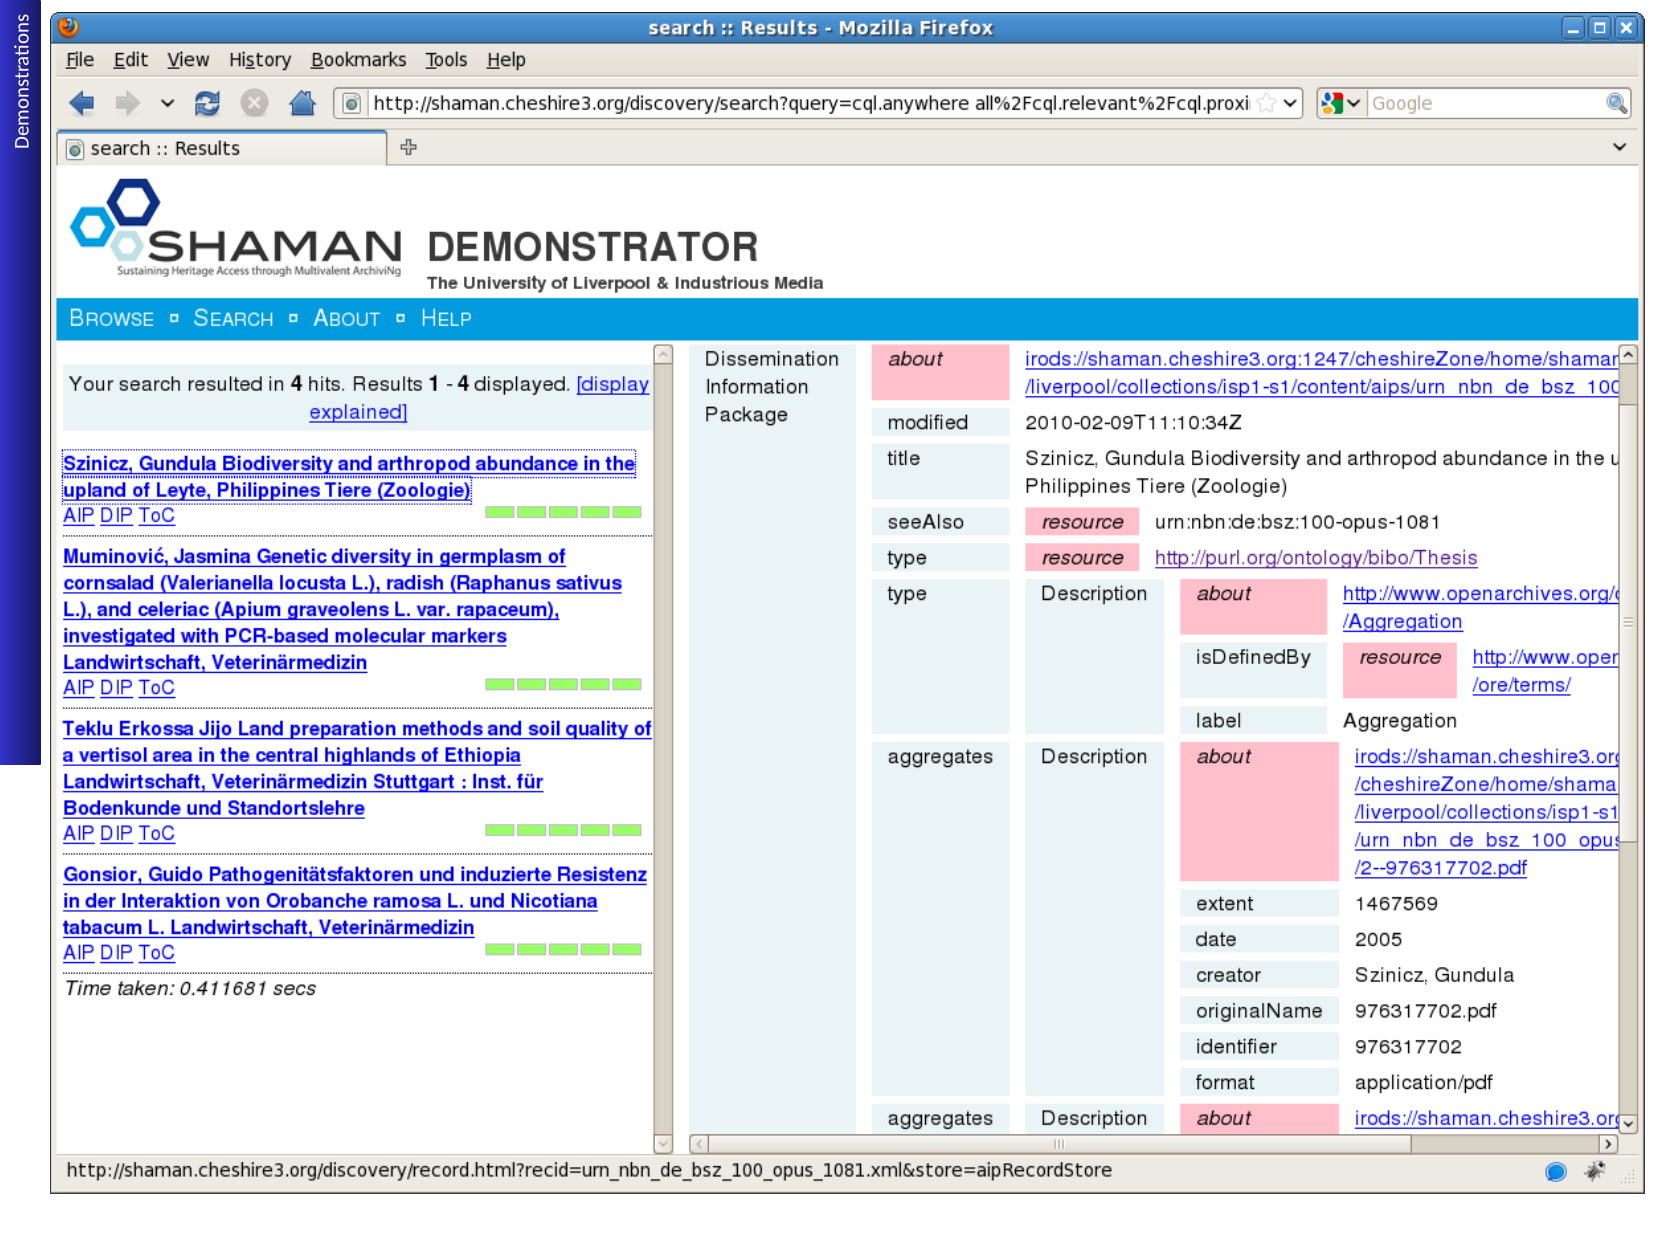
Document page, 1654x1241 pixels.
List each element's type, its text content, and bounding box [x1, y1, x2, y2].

picture [50, 12, 1645, 1194]
text_box Demonstrations [0, 0, 41, 765]
